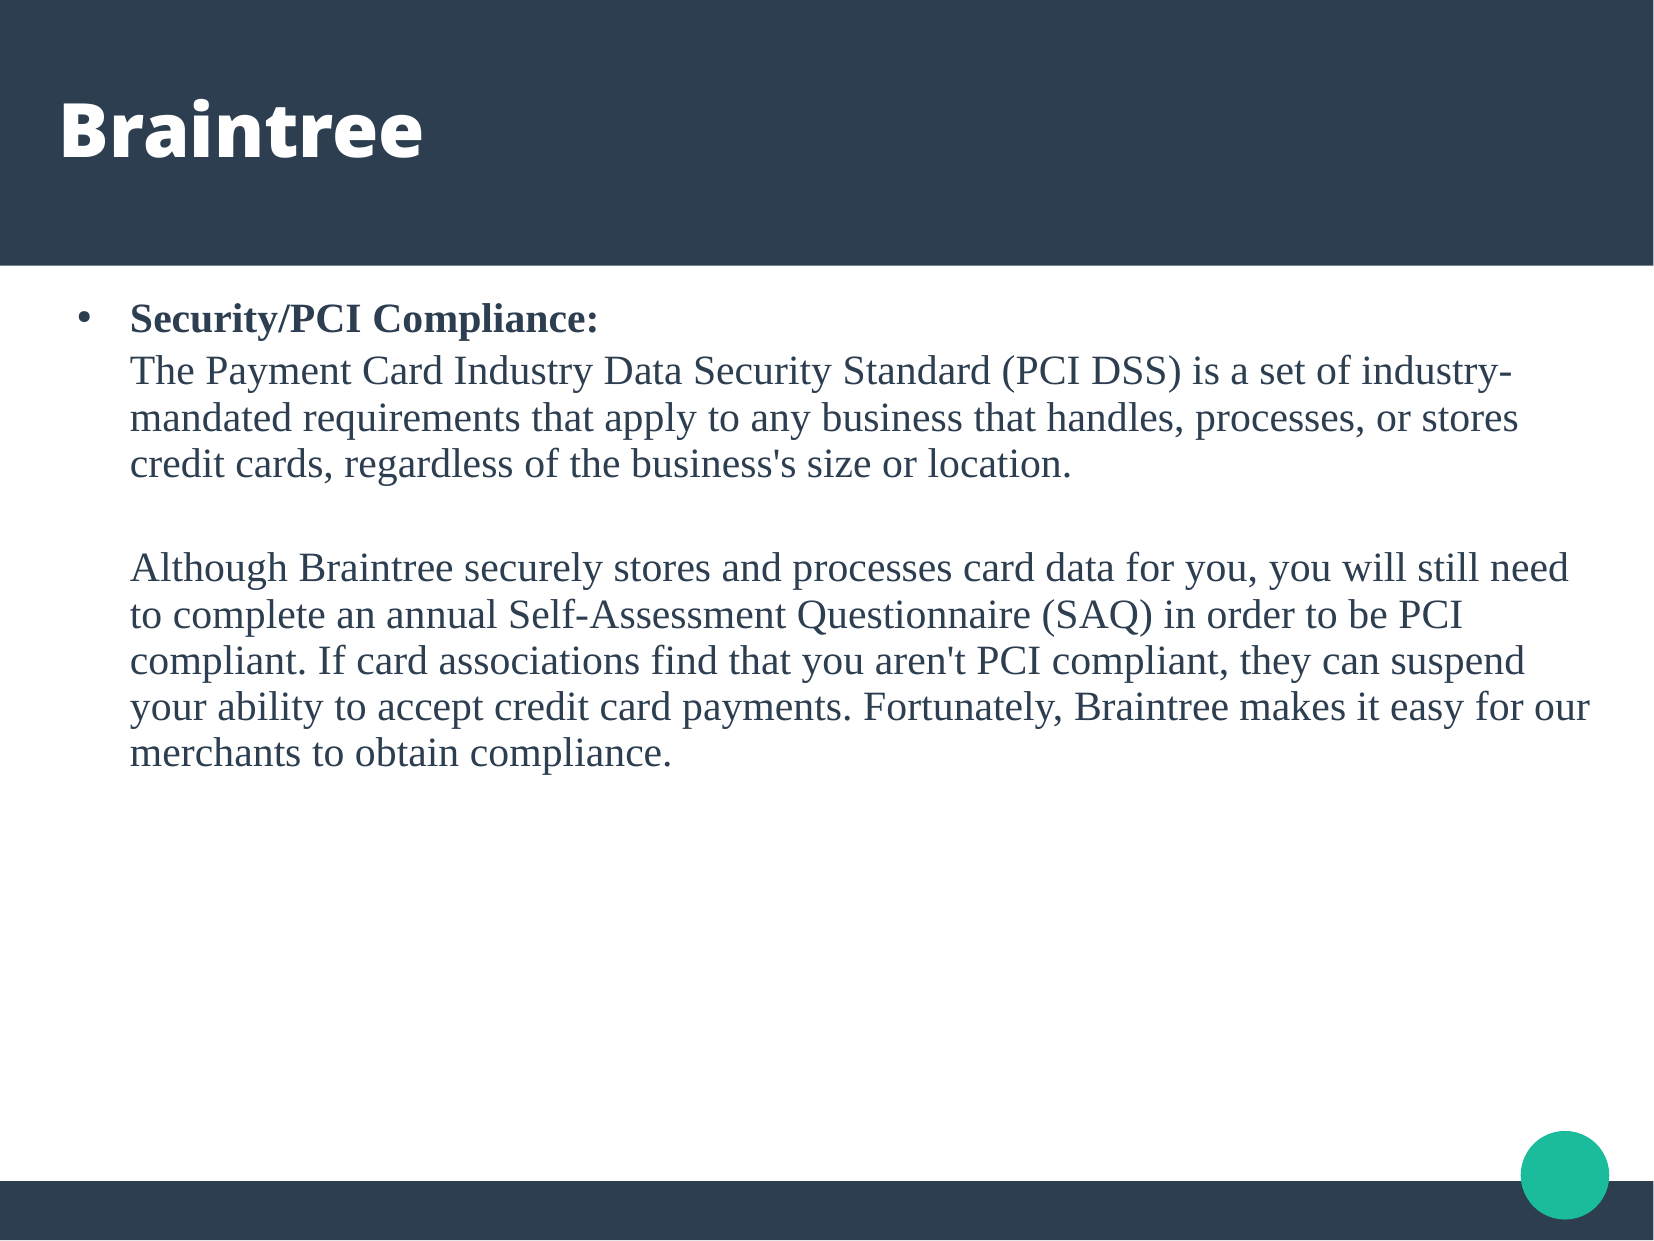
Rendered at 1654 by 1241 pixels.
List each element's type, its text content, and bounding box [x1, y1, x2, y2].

list Security/PCI Compliance: The Payment Card Industry Data Security Standard (PCI DSS) is a set of industry-mandated requirements that apply to any business that handles, processes, or stores credit cards, regardless of the business's size or location. Although Braintree securely stores and processes card data for you, you will still need to complete an annual Self-Assessment Questionnaire (SAQ) in order to be PCI compliant. If card associations find that you aren't PCI compliant, they can suspend your ability to accept credit card payments. Fortunately, Braintree makes it easy for our merchants to obtain compliance. [59, 295, 1595, 1193]
title Braintree [59, 49, 1595, 207]
